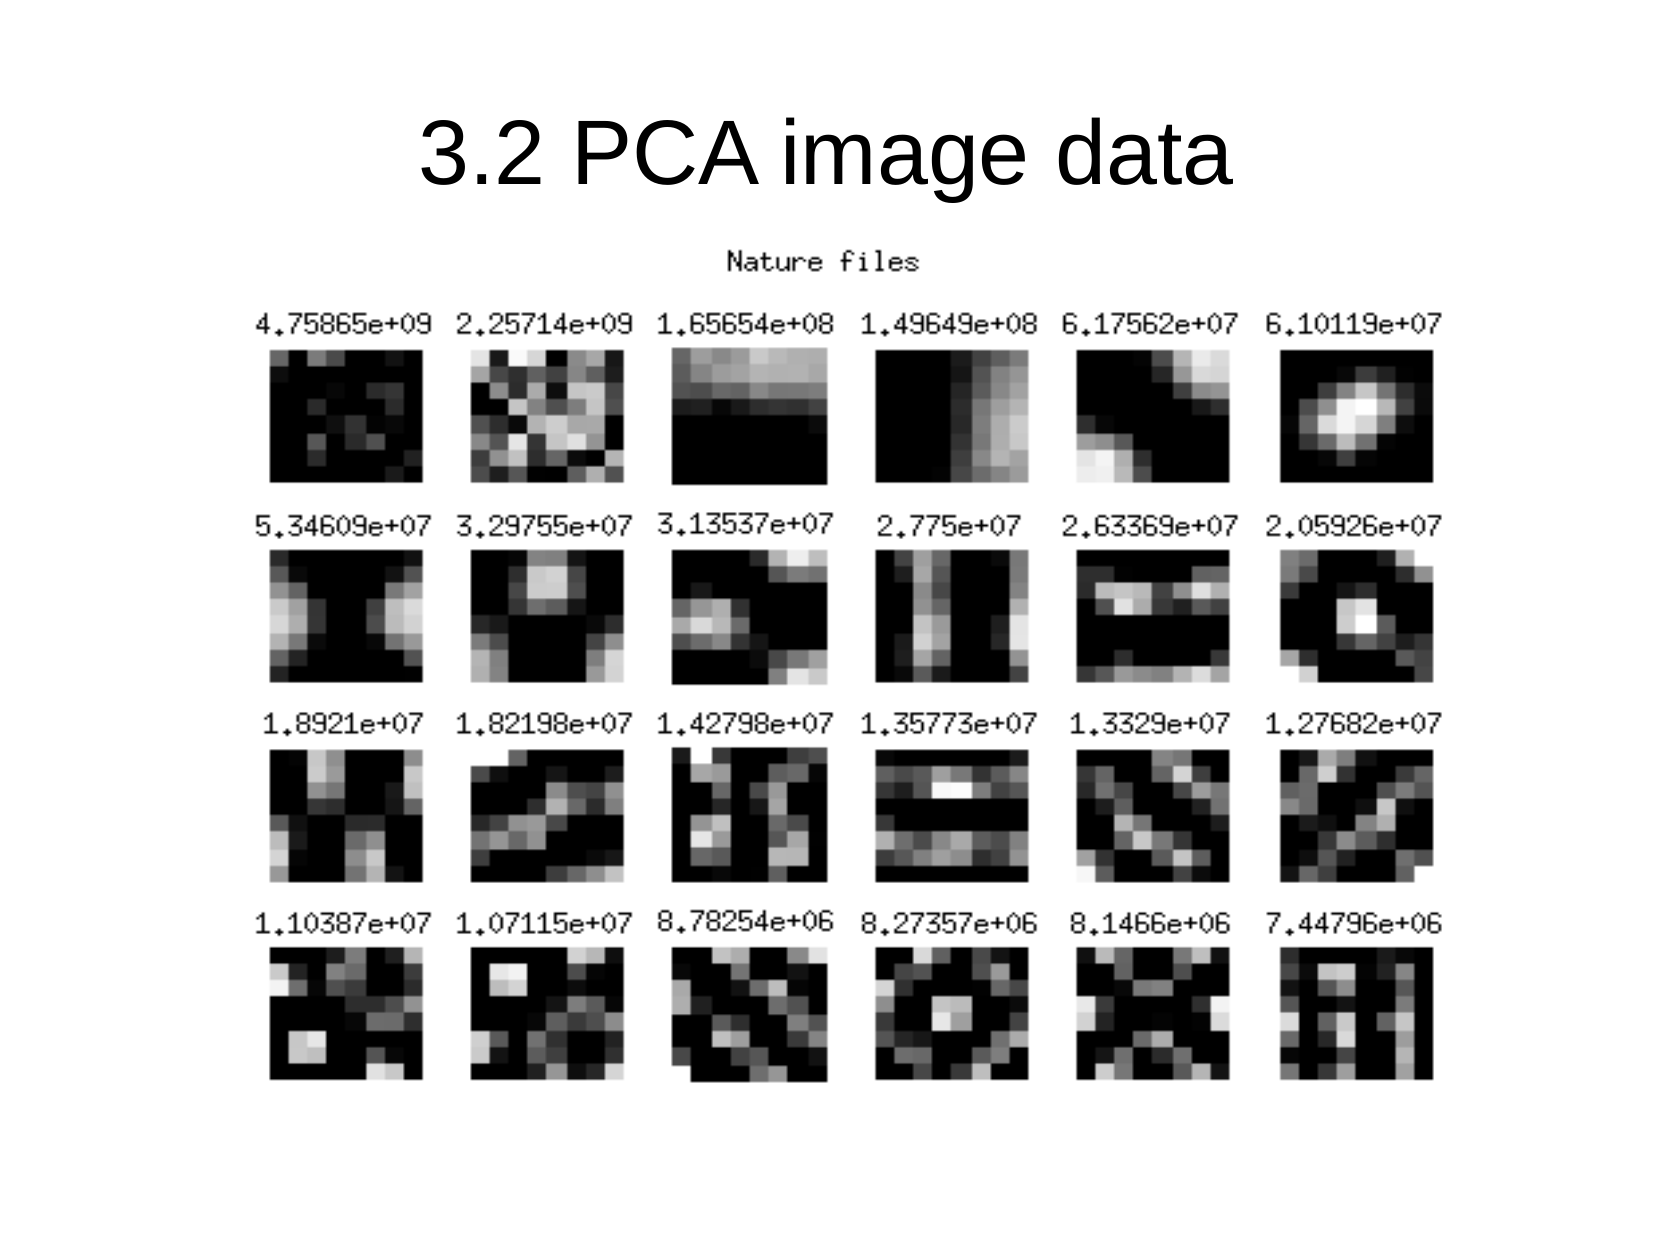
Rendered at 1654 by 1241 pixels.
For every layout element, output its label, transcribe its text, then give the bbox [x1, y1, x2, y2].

picture [75, 209, 1576, 1186]
title 3.2 PCA image data [82, 49, 1571, 209]
